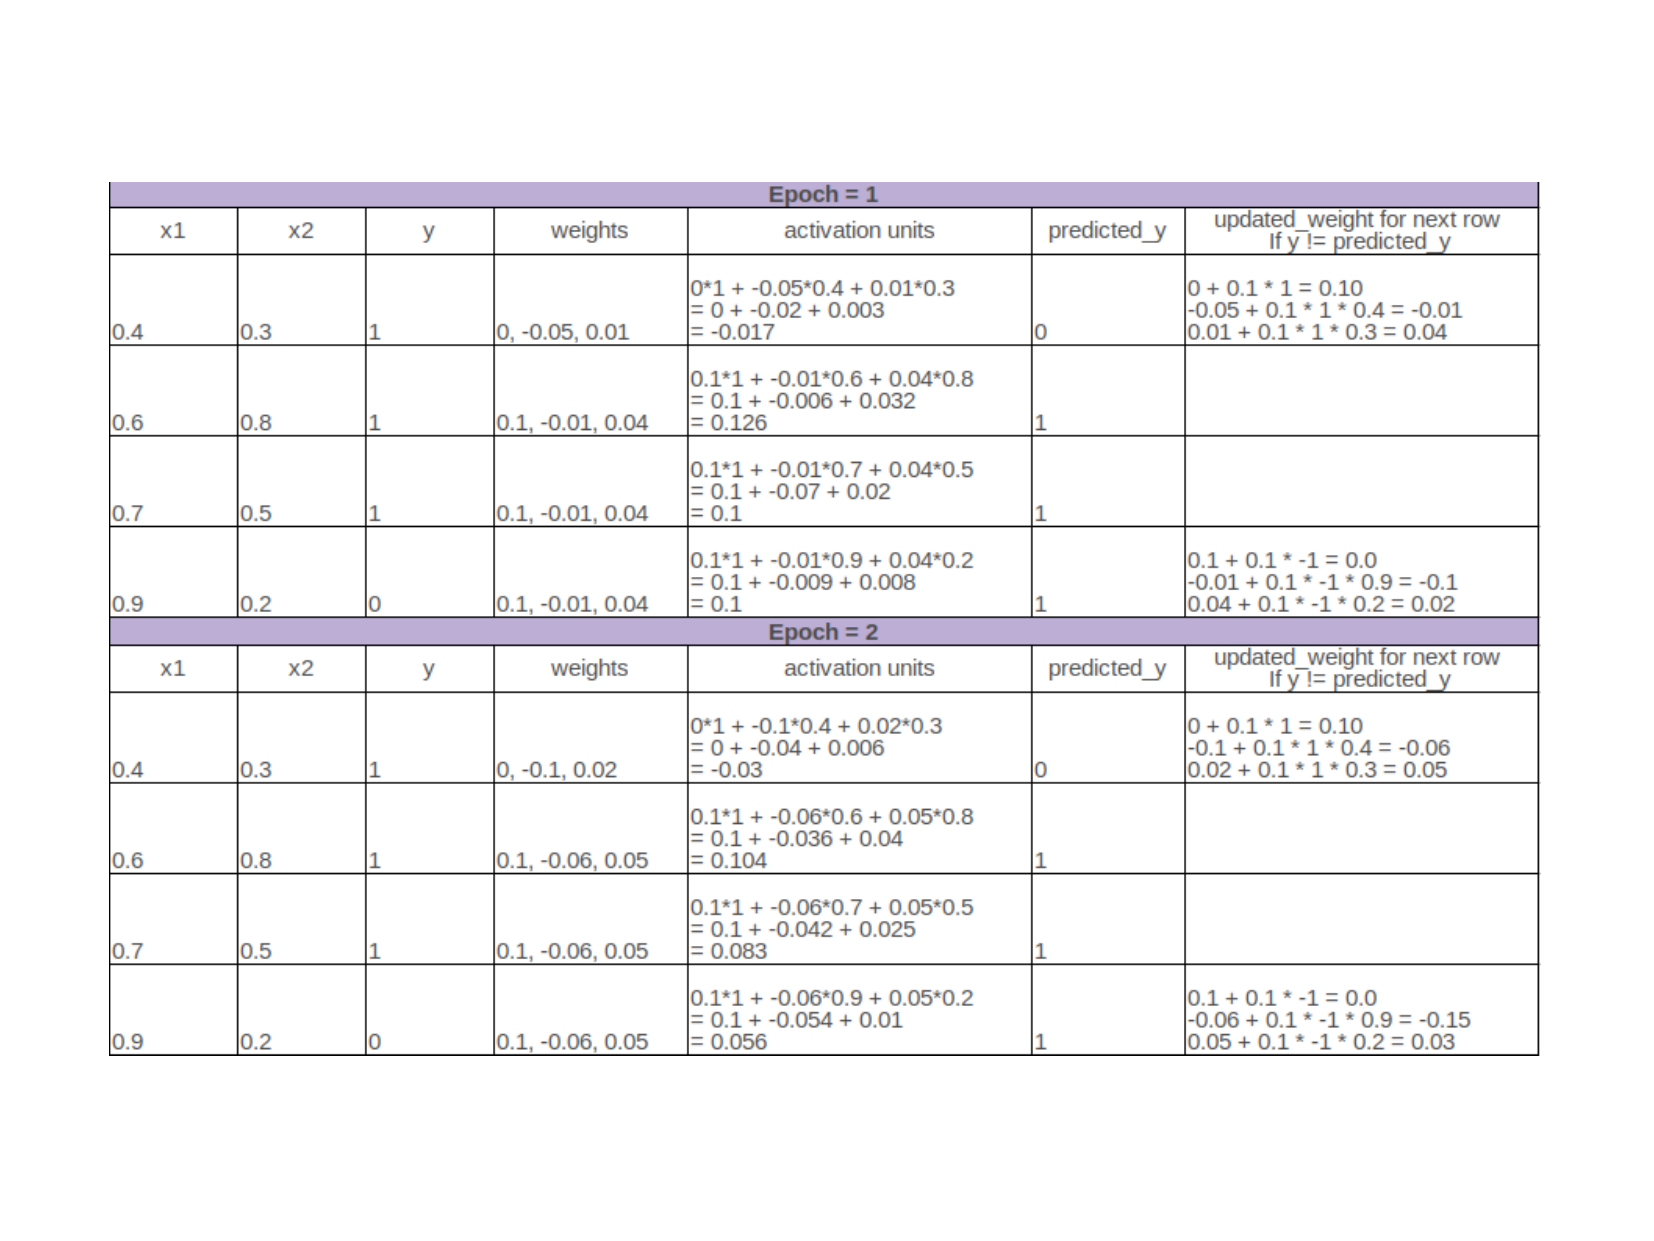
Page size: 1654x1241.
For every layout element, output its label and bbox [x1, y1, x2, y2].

picture [109, 182, 1541, 1056]
